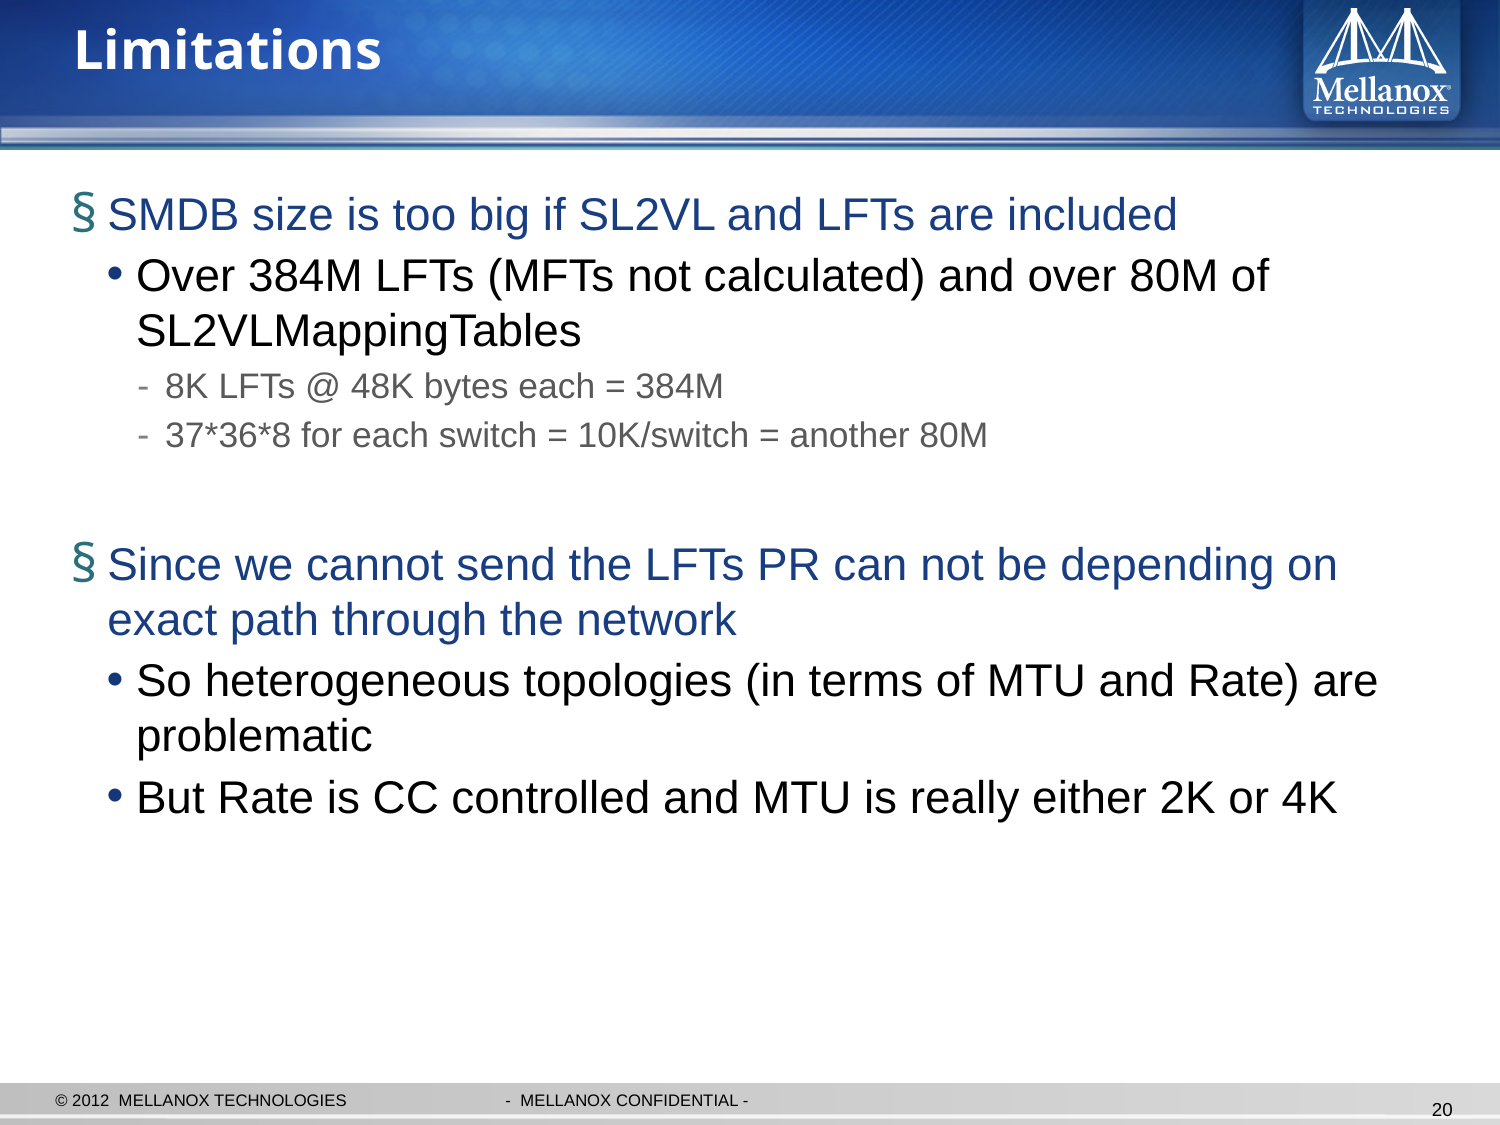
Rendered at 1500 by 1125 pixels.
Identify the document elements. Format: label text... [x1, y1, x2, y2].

list SMDB size is too big if SL2VL and LFTs are included Over 384M LFTs (MFTs not calculated) and over 80M of SL2VLMappingTables 8K LFTs @ 48K bytes each = 384M 37*36*8 for each switch = 10K/switch = another 80M Since we cannot send the LFTs PR can not be depending on exact path through the network So heterogeneous topologies (in terms of MTU and Rate) are problematic But Rate is CC controlled and MTU is really either 2K or 4K [55, 169, 1463, 1055]
picture [0, 0, 1500, 150]
title Limitations [58, 0, 1268, 129]
